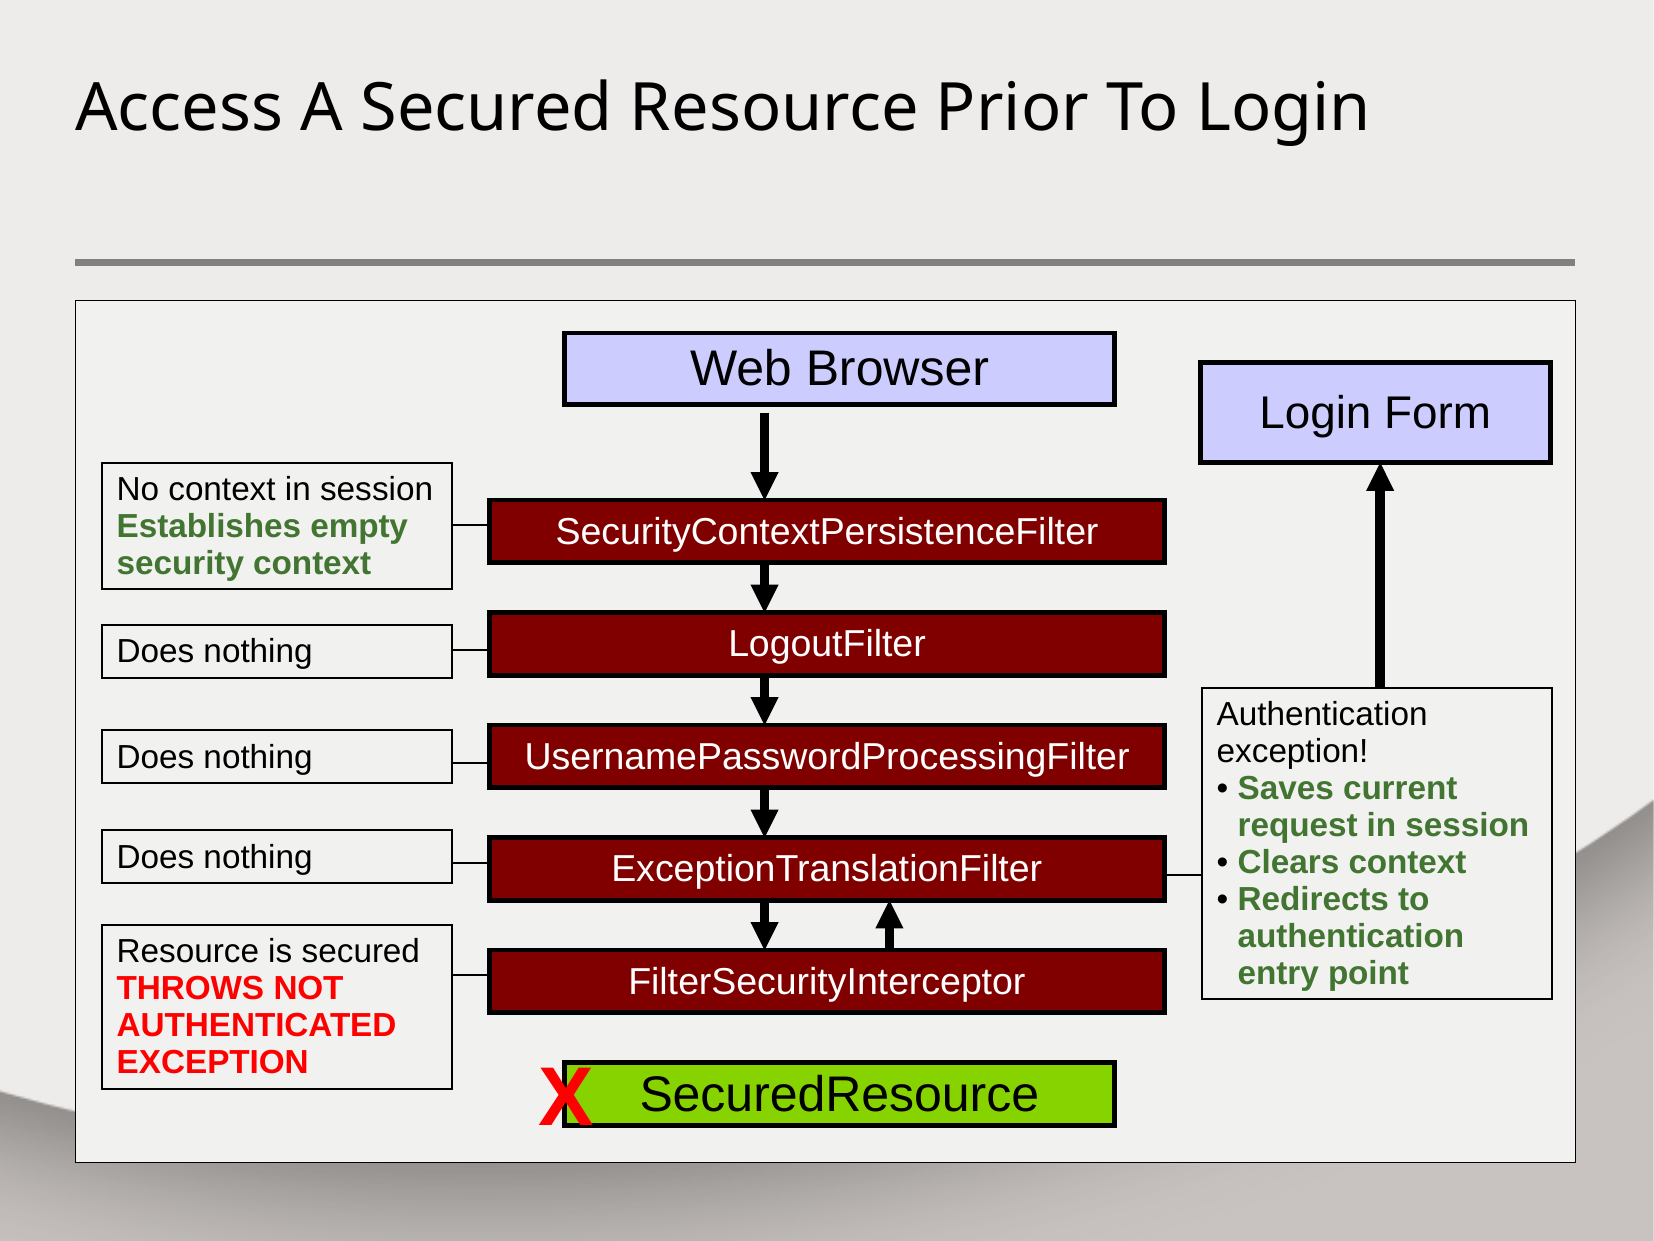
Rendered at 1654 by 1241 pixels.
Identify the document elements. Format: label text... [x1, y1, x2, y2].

text_box UsernamePasswordProcessingFilter [489, 725, 1165, 788]
text_box SecurityContextPersistenceFilter [489, 500, 1165, 563]
text_box SecuredResource [609, 1062, 1115, 1126]
text_box ExceptionTranslationFilter [489, 837, 1165, 901]
text_box Login Form [1200, 362, 1551, 463]
text_box Authentication exception! Saves current request in session Clears context Redirects to authentication entry point [1201, 687, 1553, 1000]
text_box FilterSecurityInterceptor [489, 950, 1165, 1013]
text_box X [523, 1042, 609, 1151]
text_box Web Browser [564, 332, 1115, 405]
text_box Does nothing [101, 625, 453, 678]
text_box Does nothing [101, 830, 453, 883]
text_box No context in session Establishes empty security context [101, 462, 453, 590]
title Access A Secured Resource Prior To Login [75, 75, 1576, 226]
picture [0, 0, 1654, 1241]
text_box LogoutFilter [489, 612, 1165, 676]
text_box Does nothing [101, 730, 453, 783]
text_box Resource is secured THROWS NOT AUTHENTICATED EXCEPTION [101, 925, 453, 1089]
text_box [75, 300, 1576, 1163]
